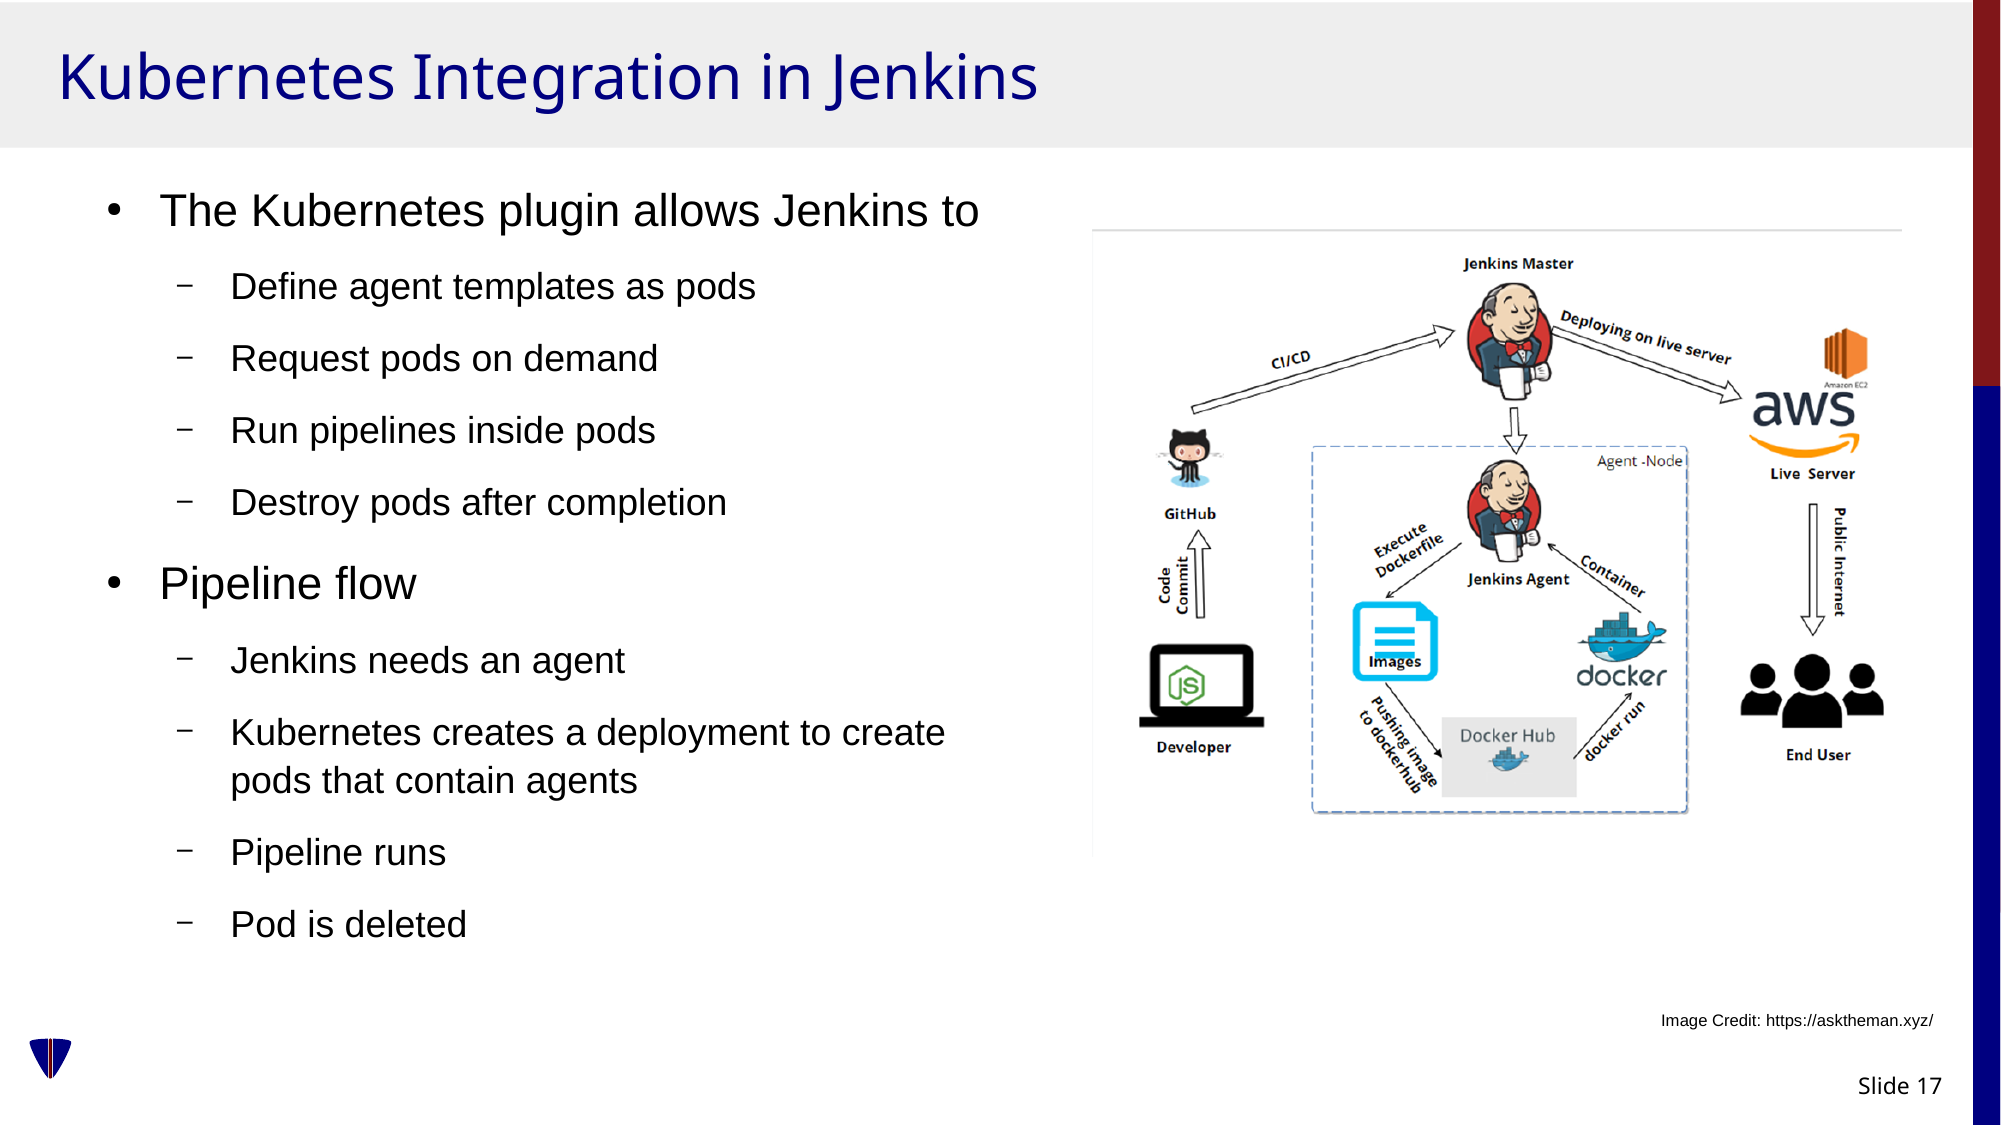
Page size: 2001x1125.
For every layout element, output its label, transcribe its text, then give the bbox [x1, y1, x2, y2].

text_box Image Credit: https://asktheman.xyz/ [1033, 1003, 1949, 1063]
picture [1092, 229, 1902, 857]
title Kubernetes Integration in Jenkins [0, 2, 1973, 148]
list The Kubernetes plugin allows Jenkins to Define agent templates as pods Request pods on demand Run pipelines inside pods Destroy pods after completion Pipeline flow Jenkins needs an agent Kubernetes creates a deployment to create pods that contain agents Pipeline runs Pod is deleted [88, 177, 1004, 1034]
